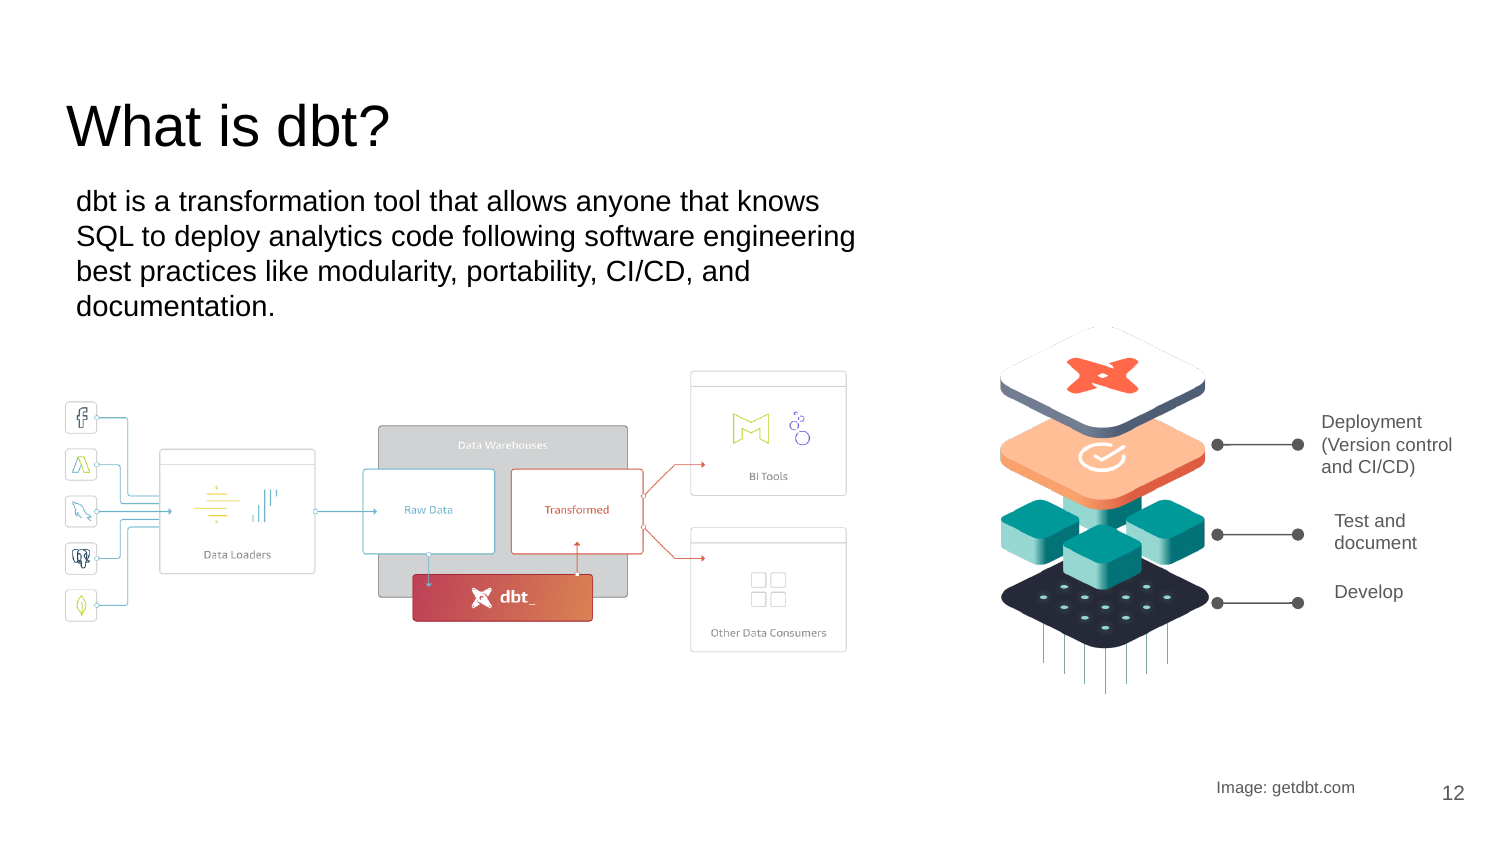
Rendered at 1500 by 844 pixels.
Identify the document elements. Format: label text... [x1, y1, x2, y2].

text_box Deployment (Version control and CI/CD) [1306, 394, 1480, 493]
picture [61, 366, 849, 655]
list Image: getdbt.com [1201, 761, 1500, 830]
text_box Test and document [1319, 493, 1475, 565]
text_box dbt is a transformation tool that allows anyone that knows SQL to deploy analytics code following software engineering best practices like modularity, portability, CI/CD, and documentation. [61, 166, 892, 337]
text_box Develop [1319, 565, 1475, 618]
picture [956, 326, 1253, 694]
slide_number 1 [1389, 764, 1480, 830]
title What is dbt? [51, 72, 1449, 167]
